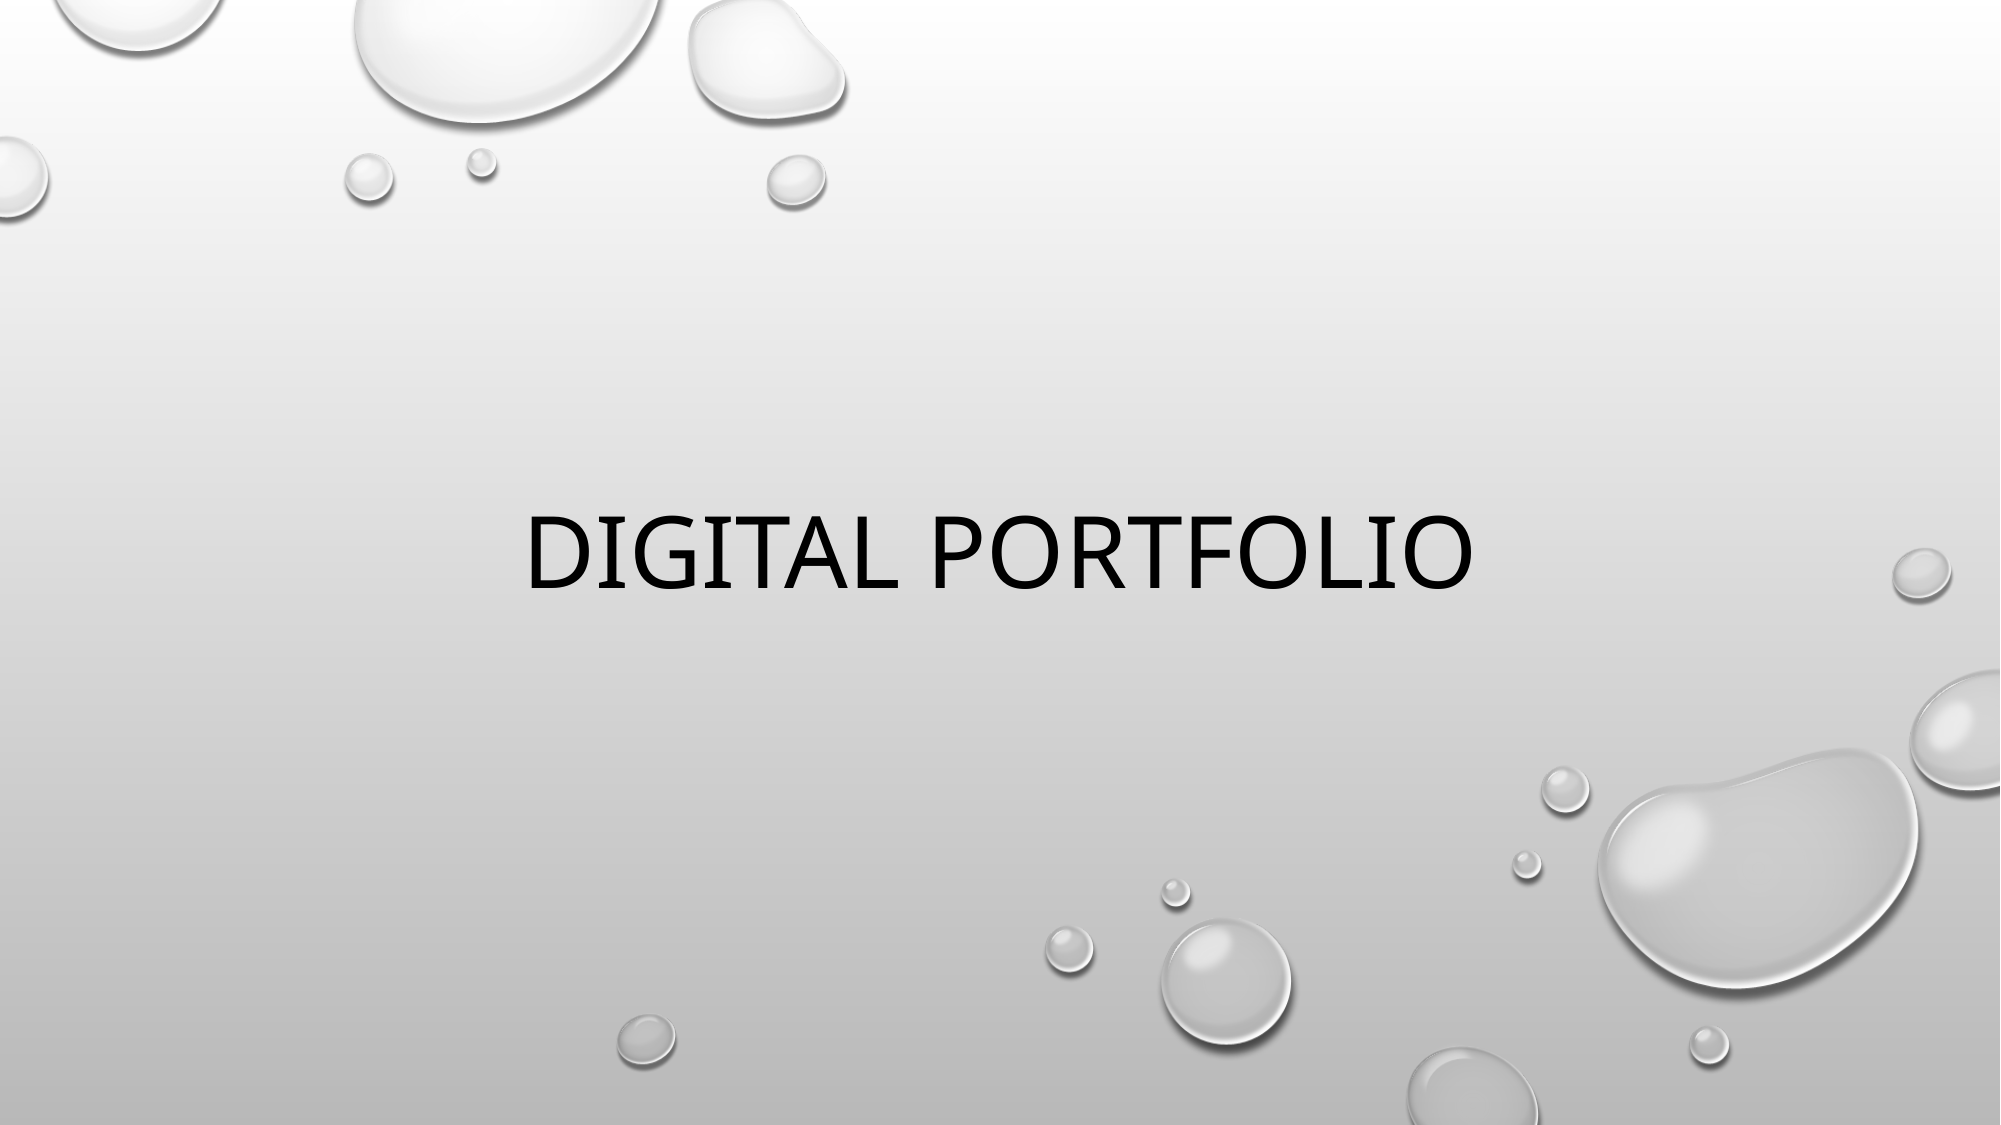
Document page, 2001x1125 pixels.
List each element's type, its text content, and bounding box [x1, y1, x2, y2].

title DIGITAL PORTFOLIO [27, 133, 1973, 618]
